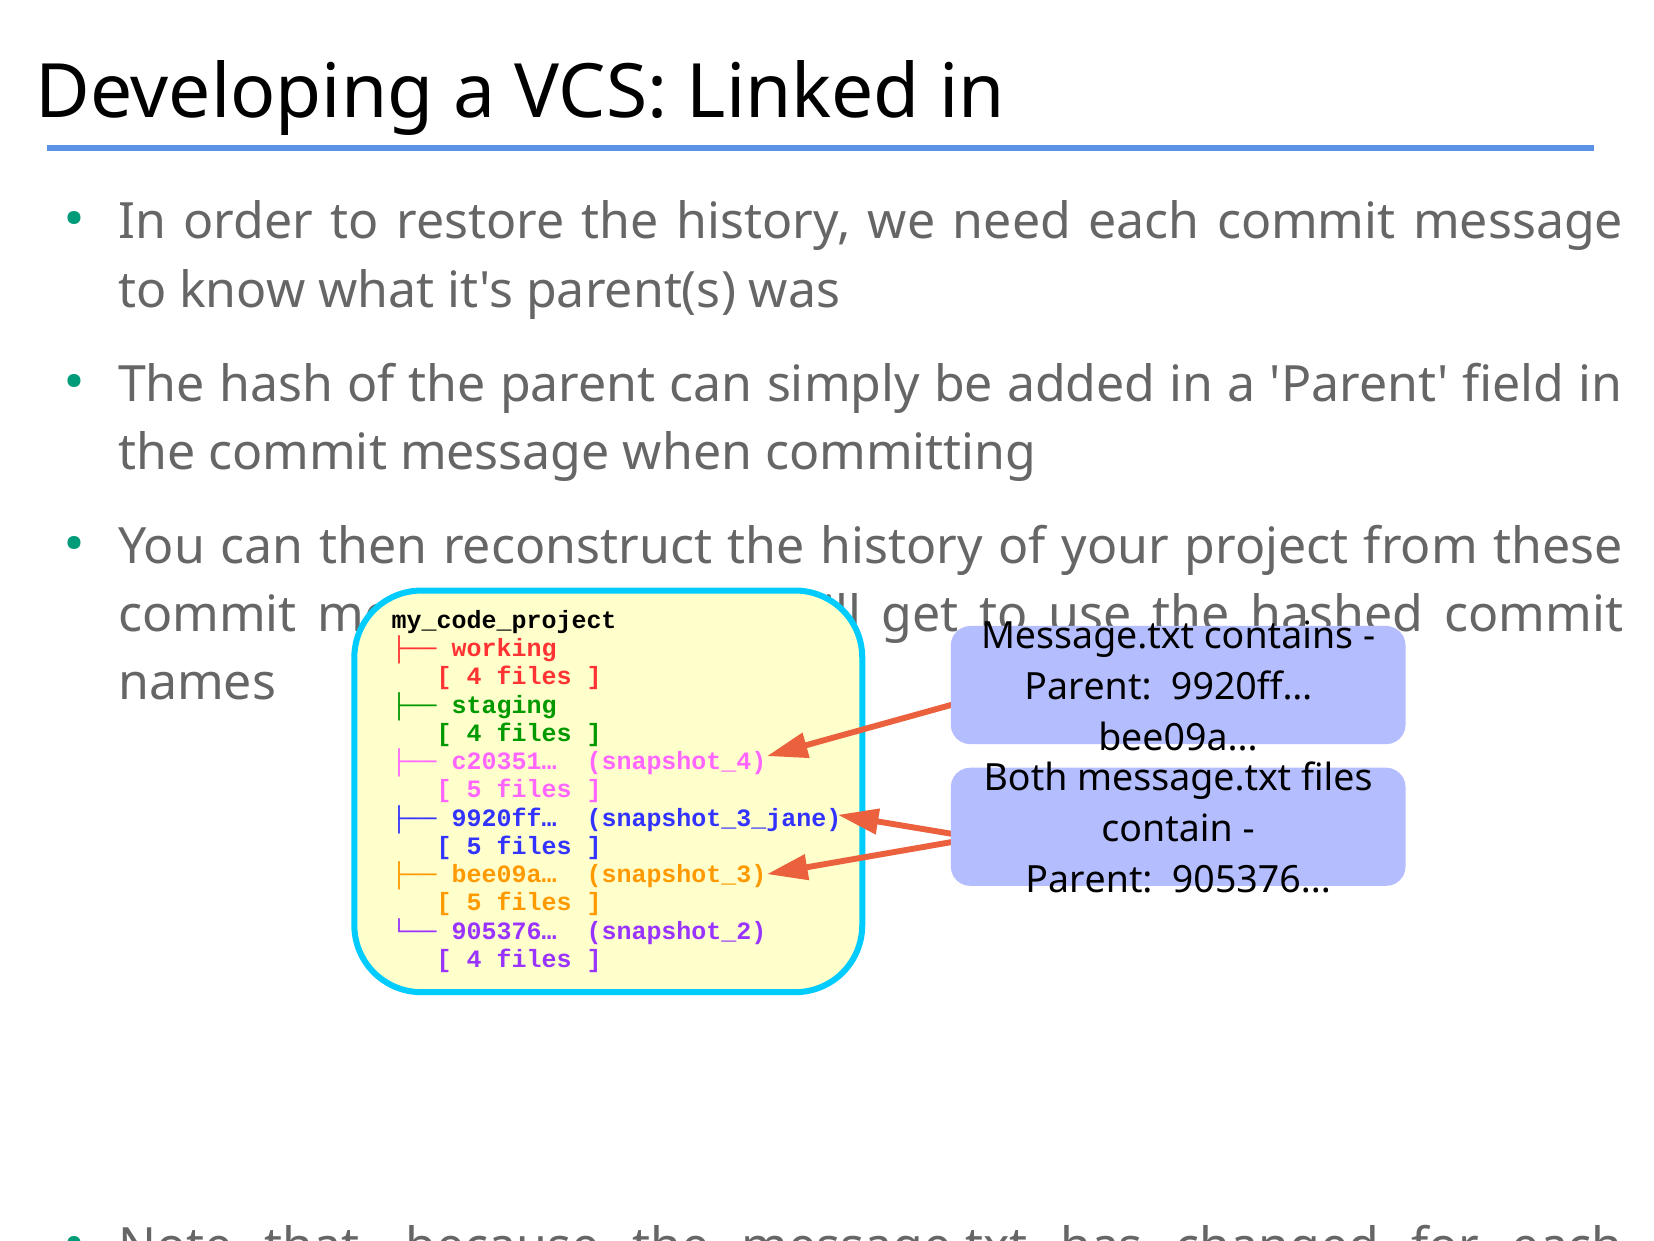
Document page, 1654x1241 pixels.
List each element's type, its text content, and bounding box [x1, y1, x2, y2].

text_box Message.txt contains - Parent: 9920ff… bee09a... [950, 625, 1406, 745]
list In order to restore the history, we need each commit message to know what it's parent(s) was The hash of the parent can simply be added in a 'Parent' field in the commit message when committing You can then reconstruct the history of your project from these commit messages but you still get to use the hashed commit names Note that, because the message.txt has changed for each commit, the hash has also changed Also, I will start abbreviating the hashes as git does [47, 185, 1625, 1241]
title Developing a VCS: Linked in [35, 4, 1583, 173]
text_box Both message.txt files contain - Parent: 905376... [950, 767, 1406, 886]
text_box my_code_project ├── working [ 4 files ] ├── staging [ 4 files ] ├── c20351… (snapshot_4) [ 5 files ] ├── 9920ff… (snapshot_3_jane) [ 5 files ] ├── bee09a… (snapshot_3) [ 5 files ] └── 905376… (snapshot_2) [ 4 files ] [354, 590, 863, 993]
